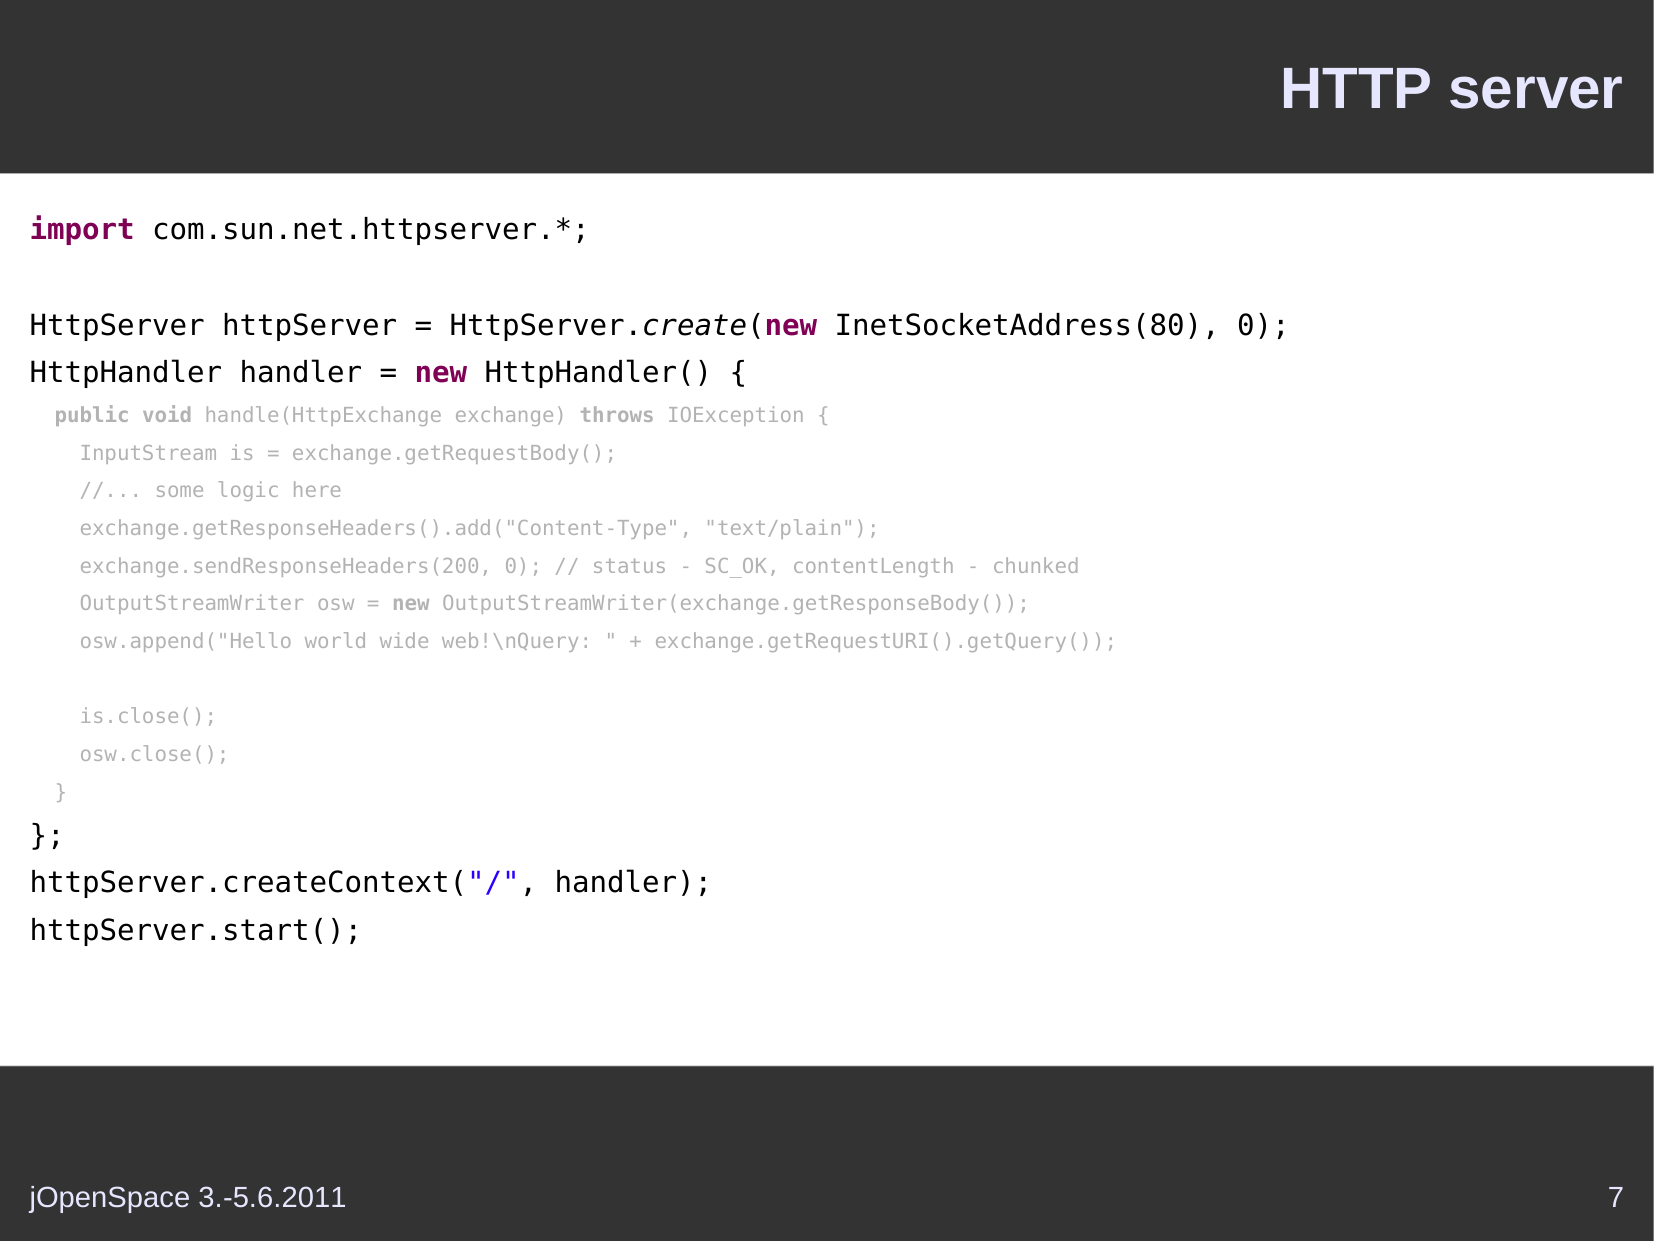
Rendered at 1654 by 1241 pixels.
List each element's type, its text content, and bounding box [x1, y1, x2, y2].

list import com.sun.net.httpserver.*; HttpServer httpServer = HttpServer.create(new InetSocketAddress(80), 0); HttpHandler handler = new HttpHandler() { public void handle(HttpExchange exchange) throws IOException { InputStream is = exchange.getRequestBody(); //... some logic here exchange.getResponseHeaders().add("Content-Type", "text/plain"); exchange.sendResponseHeaders(200, 0); // status - SC_OK, contentLength - chunked OutputStreamWriter osw = new OutputStreamWriter(exchange.getResponseBody()); osw.append("Hello world wide web!\nQuery: " + exchange.getRequestURI().getQuery()); is.close(); osw.close(); } }; httpServer.createContext("/", handler); httpServer.start(); [29, 212, 1625, 1040]
picture [0, 0, 1654, 1241]
title HTTP server [29, 29, 1625, 148]
